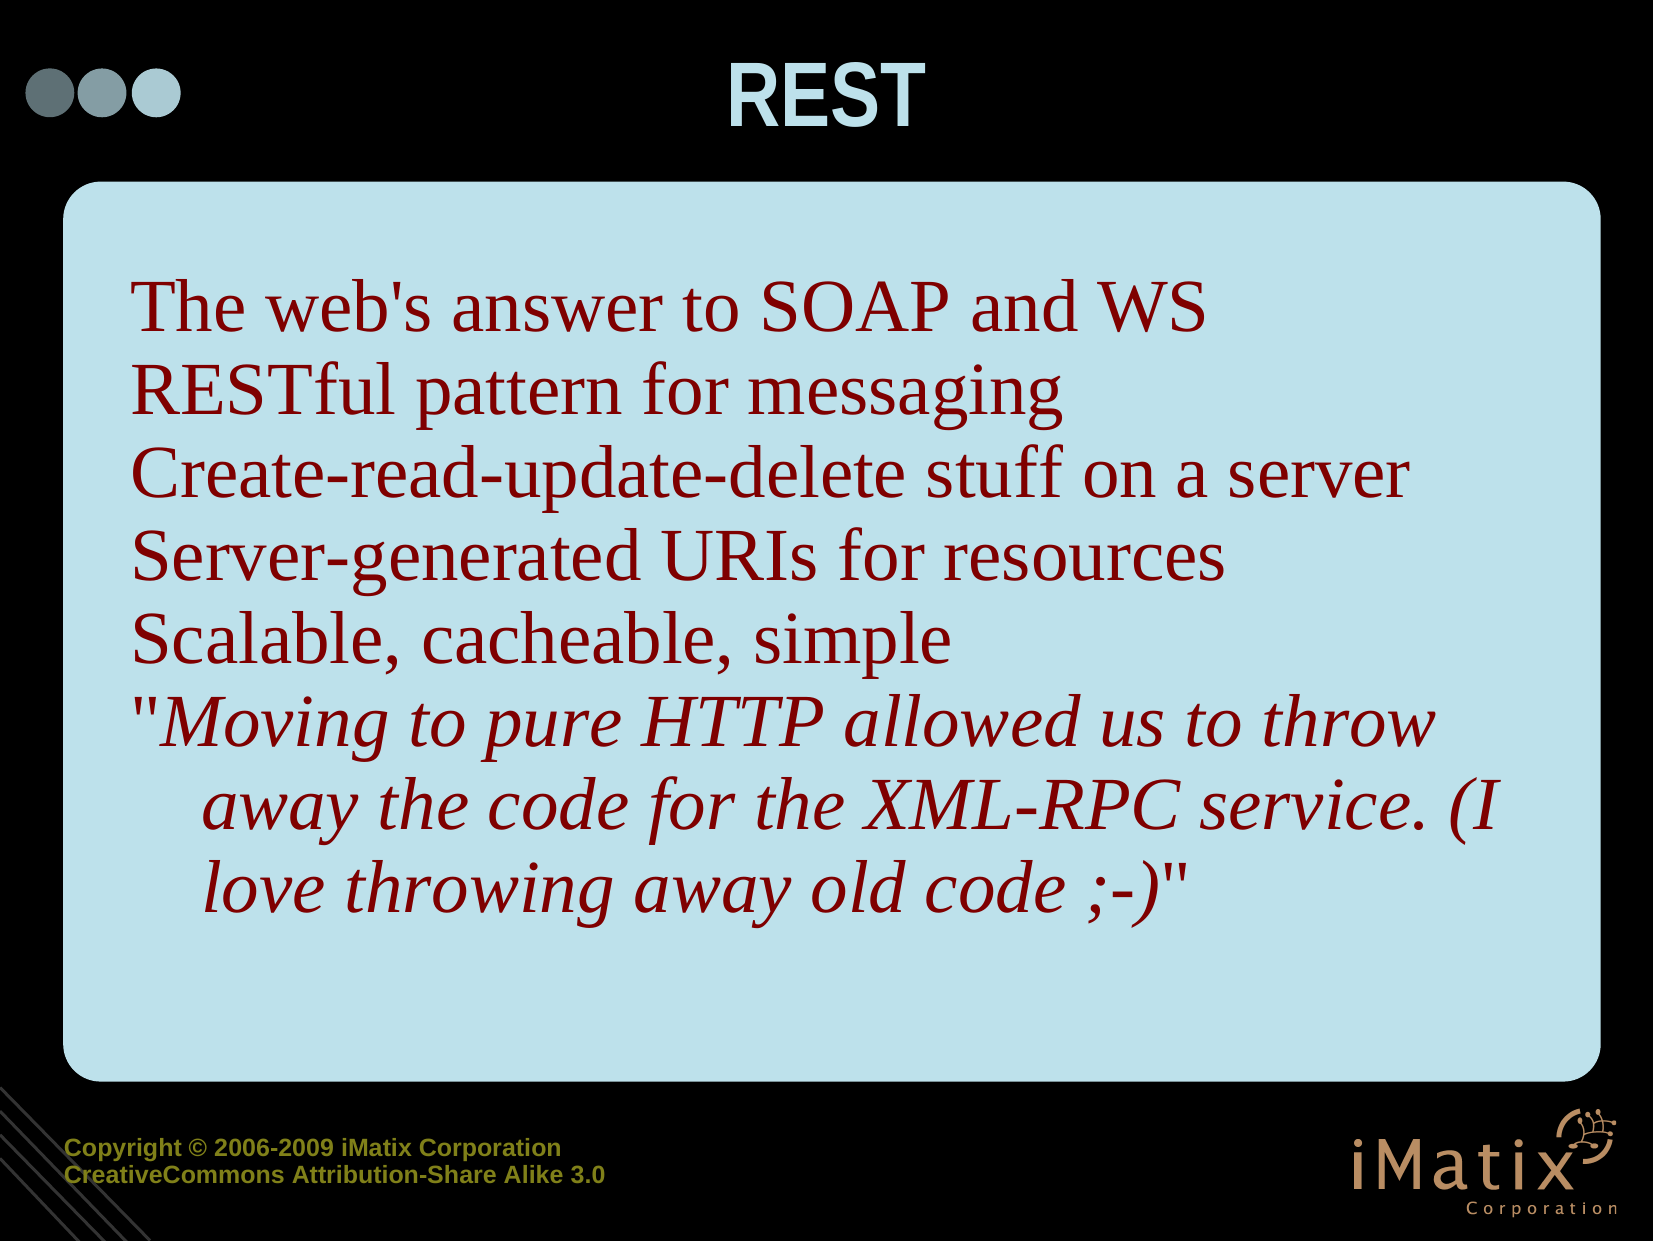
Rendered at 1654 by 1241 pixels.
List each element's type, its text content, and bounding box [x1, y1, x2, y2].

list The web's answer to SOAP and WS RESTful pattern for messaging Create-read-update-delete stuff on a server Server-generated URIs for resources Scalable, cacheable, simple "Moving to pure HTTP allowed us to throw away the code for the XML-RPC service. (I love throwing away old code ;-)" [118, 264, 1509, 1010]
picture [1354, 1108, 1617, 1219]
title REST [0, 0, 1653, 188]
